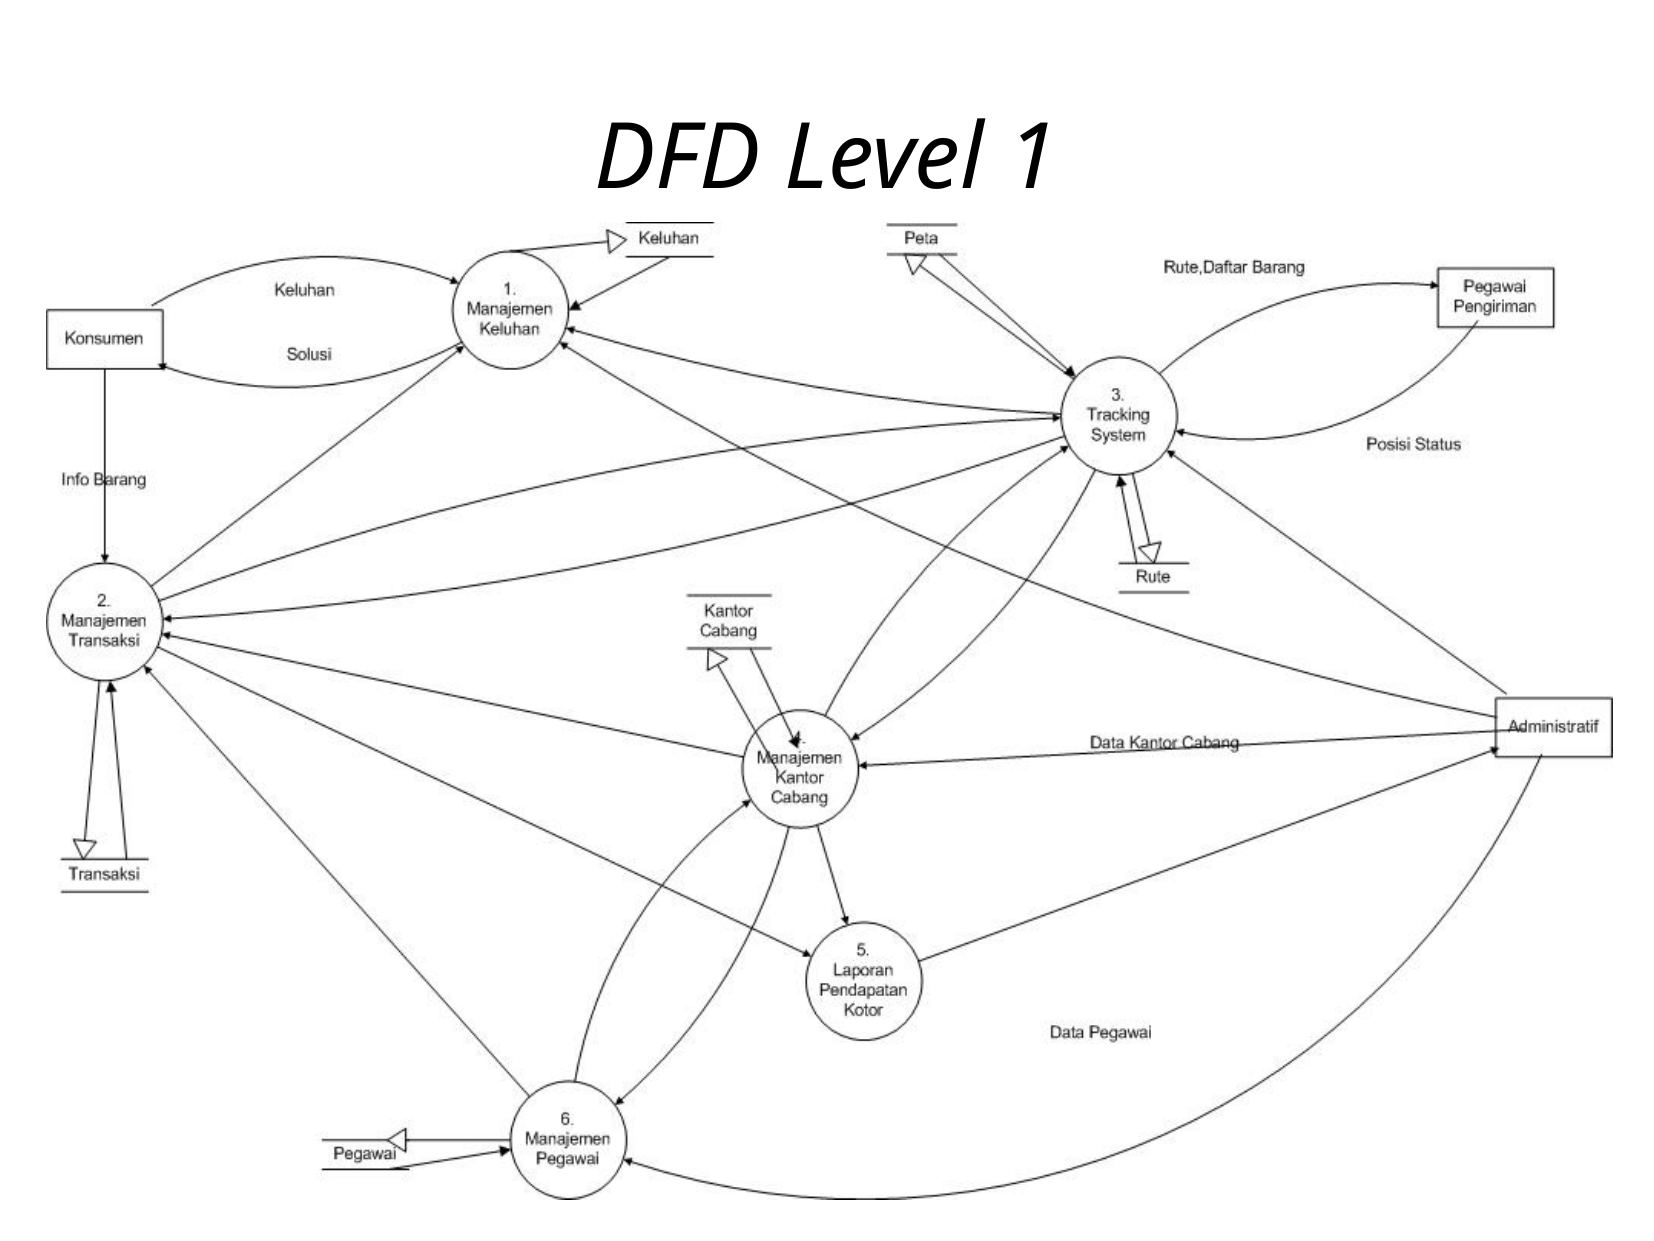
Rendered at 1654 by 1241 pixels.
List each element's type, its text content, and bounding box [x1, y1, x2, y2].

title DFD Level 1 [82, 56, 1571, 222]
picture [46, 222, 1613, 1201]
